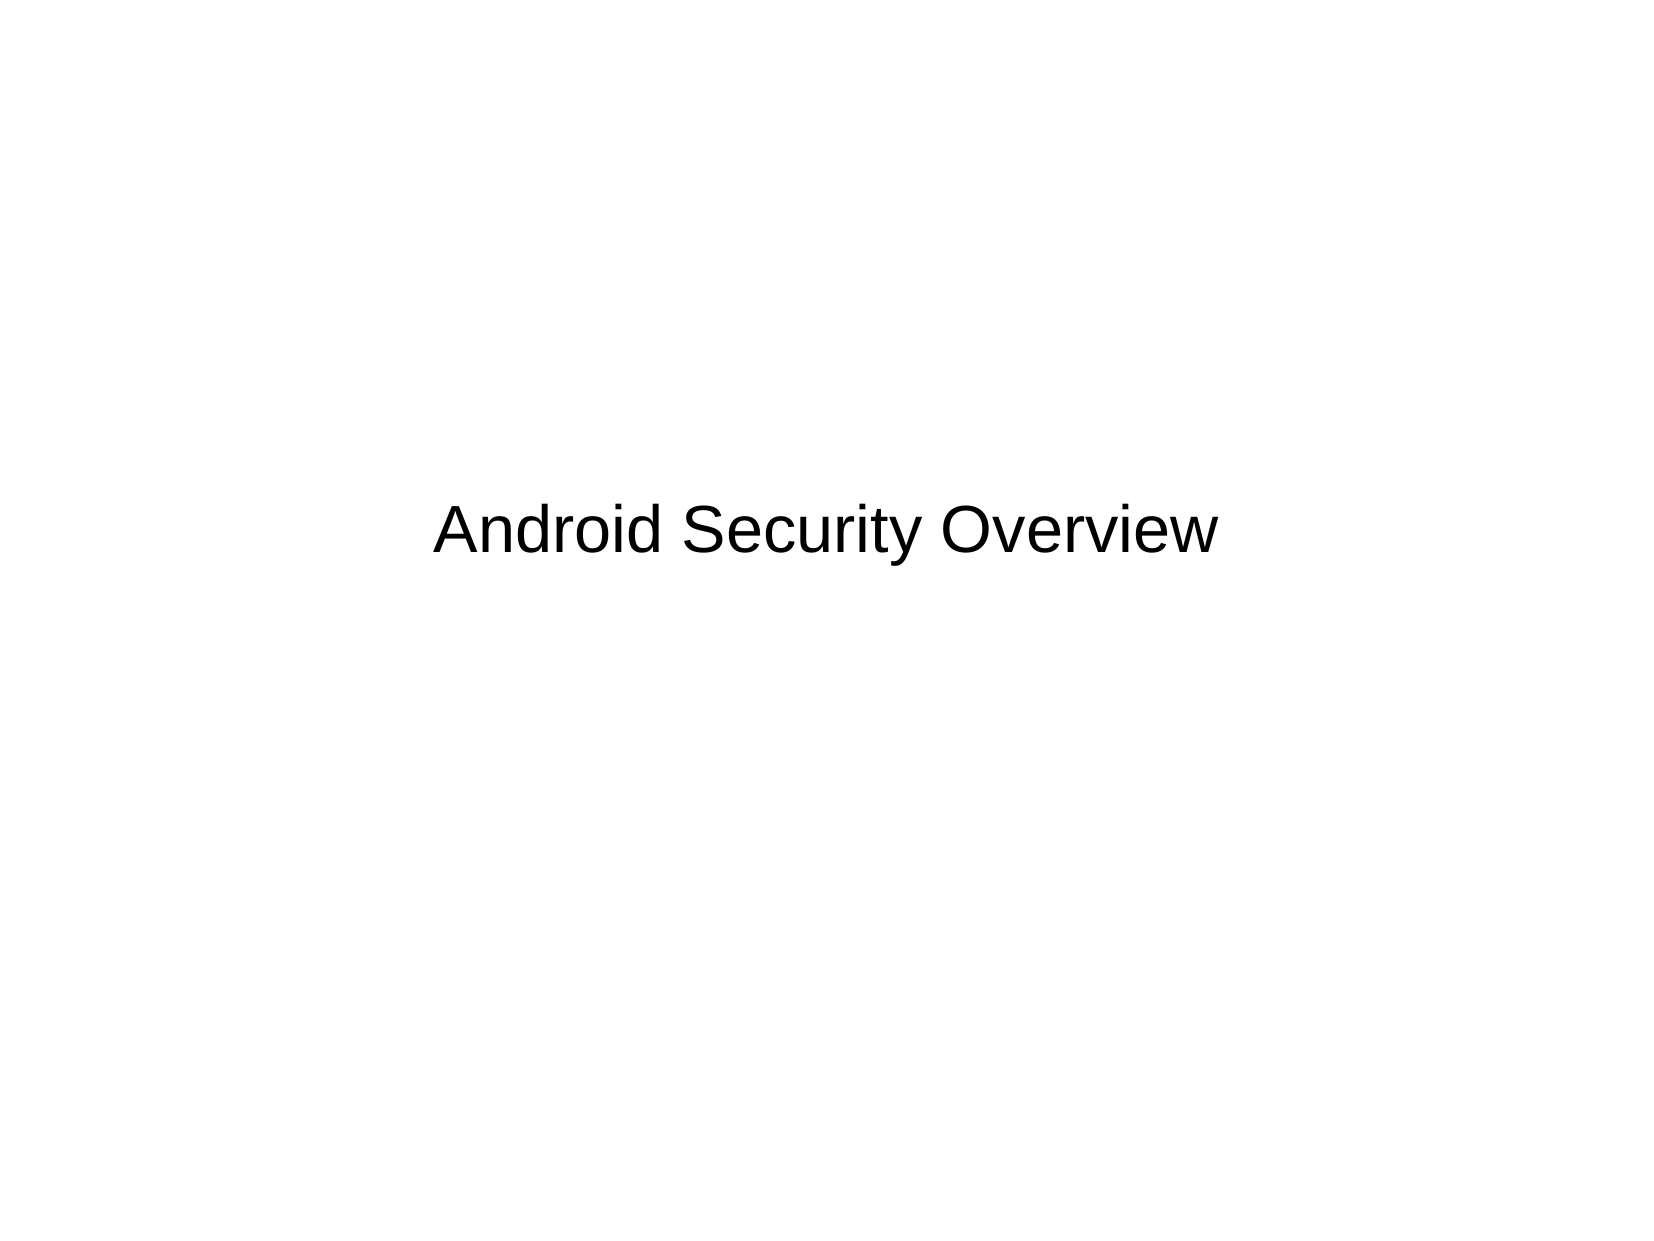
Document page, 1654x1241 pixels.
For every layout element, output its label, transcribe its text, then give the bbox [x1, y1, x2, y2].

subtitle Android Security Overview [82, 49, 1571, 1010]
